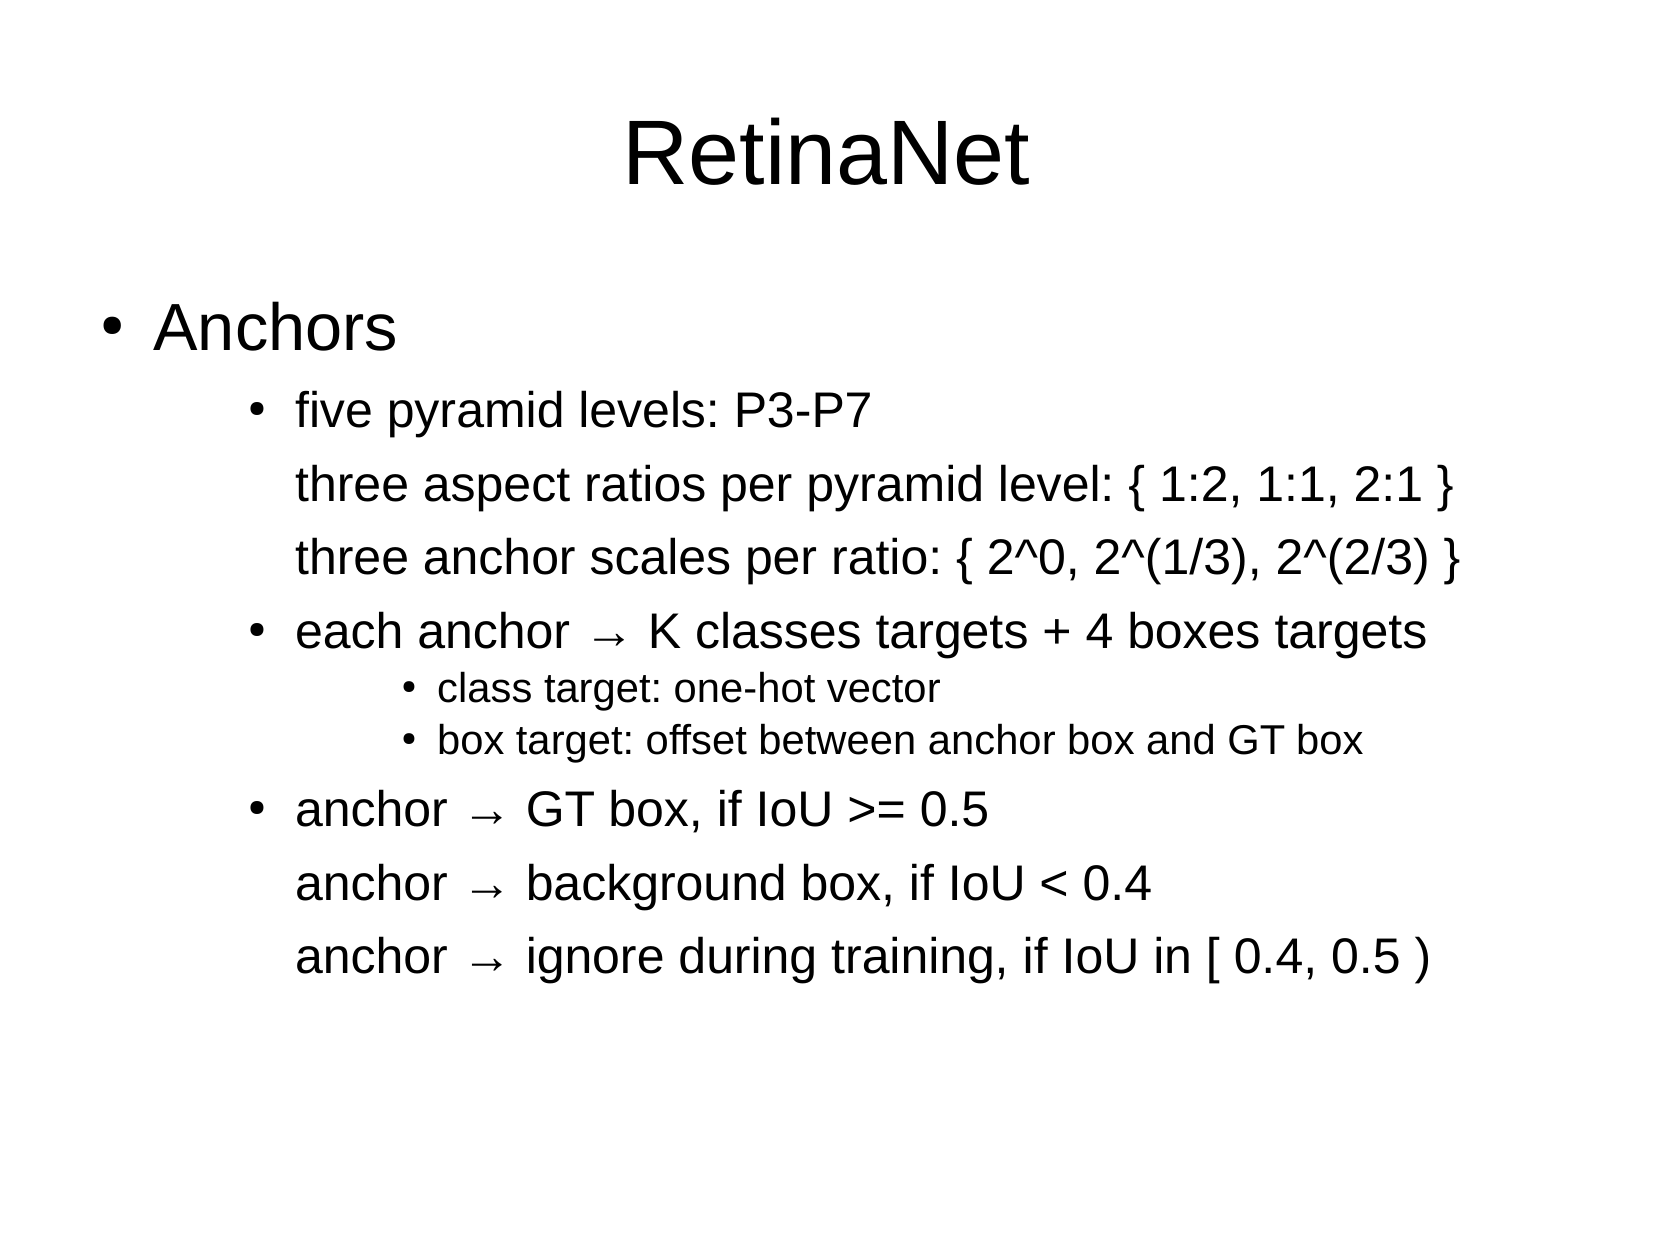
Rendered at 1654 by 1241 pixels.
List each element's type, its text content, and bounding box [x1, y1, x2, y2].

list Anchors five pyramid levels: P3-P7 three aspect ratios per pyramid level: { 1:2, 1:1, 2:1 } three anchor scales per ratio: { 2^0, 2^(1/3), 2^(2/3) } each anchor → K classes targets + 4 boxes targets class target: one-hot vector box target: offset between anchor box and GT box anchor → GT box, if IoU >= 0.5 anchor → background box, if IoU < 0.4 anchor → ignore during training, if IoU in [ 0.4, 0.5 ) [82, 290, 1571, 1154]
title RetinaNet [82, 49, 1571, 257]
